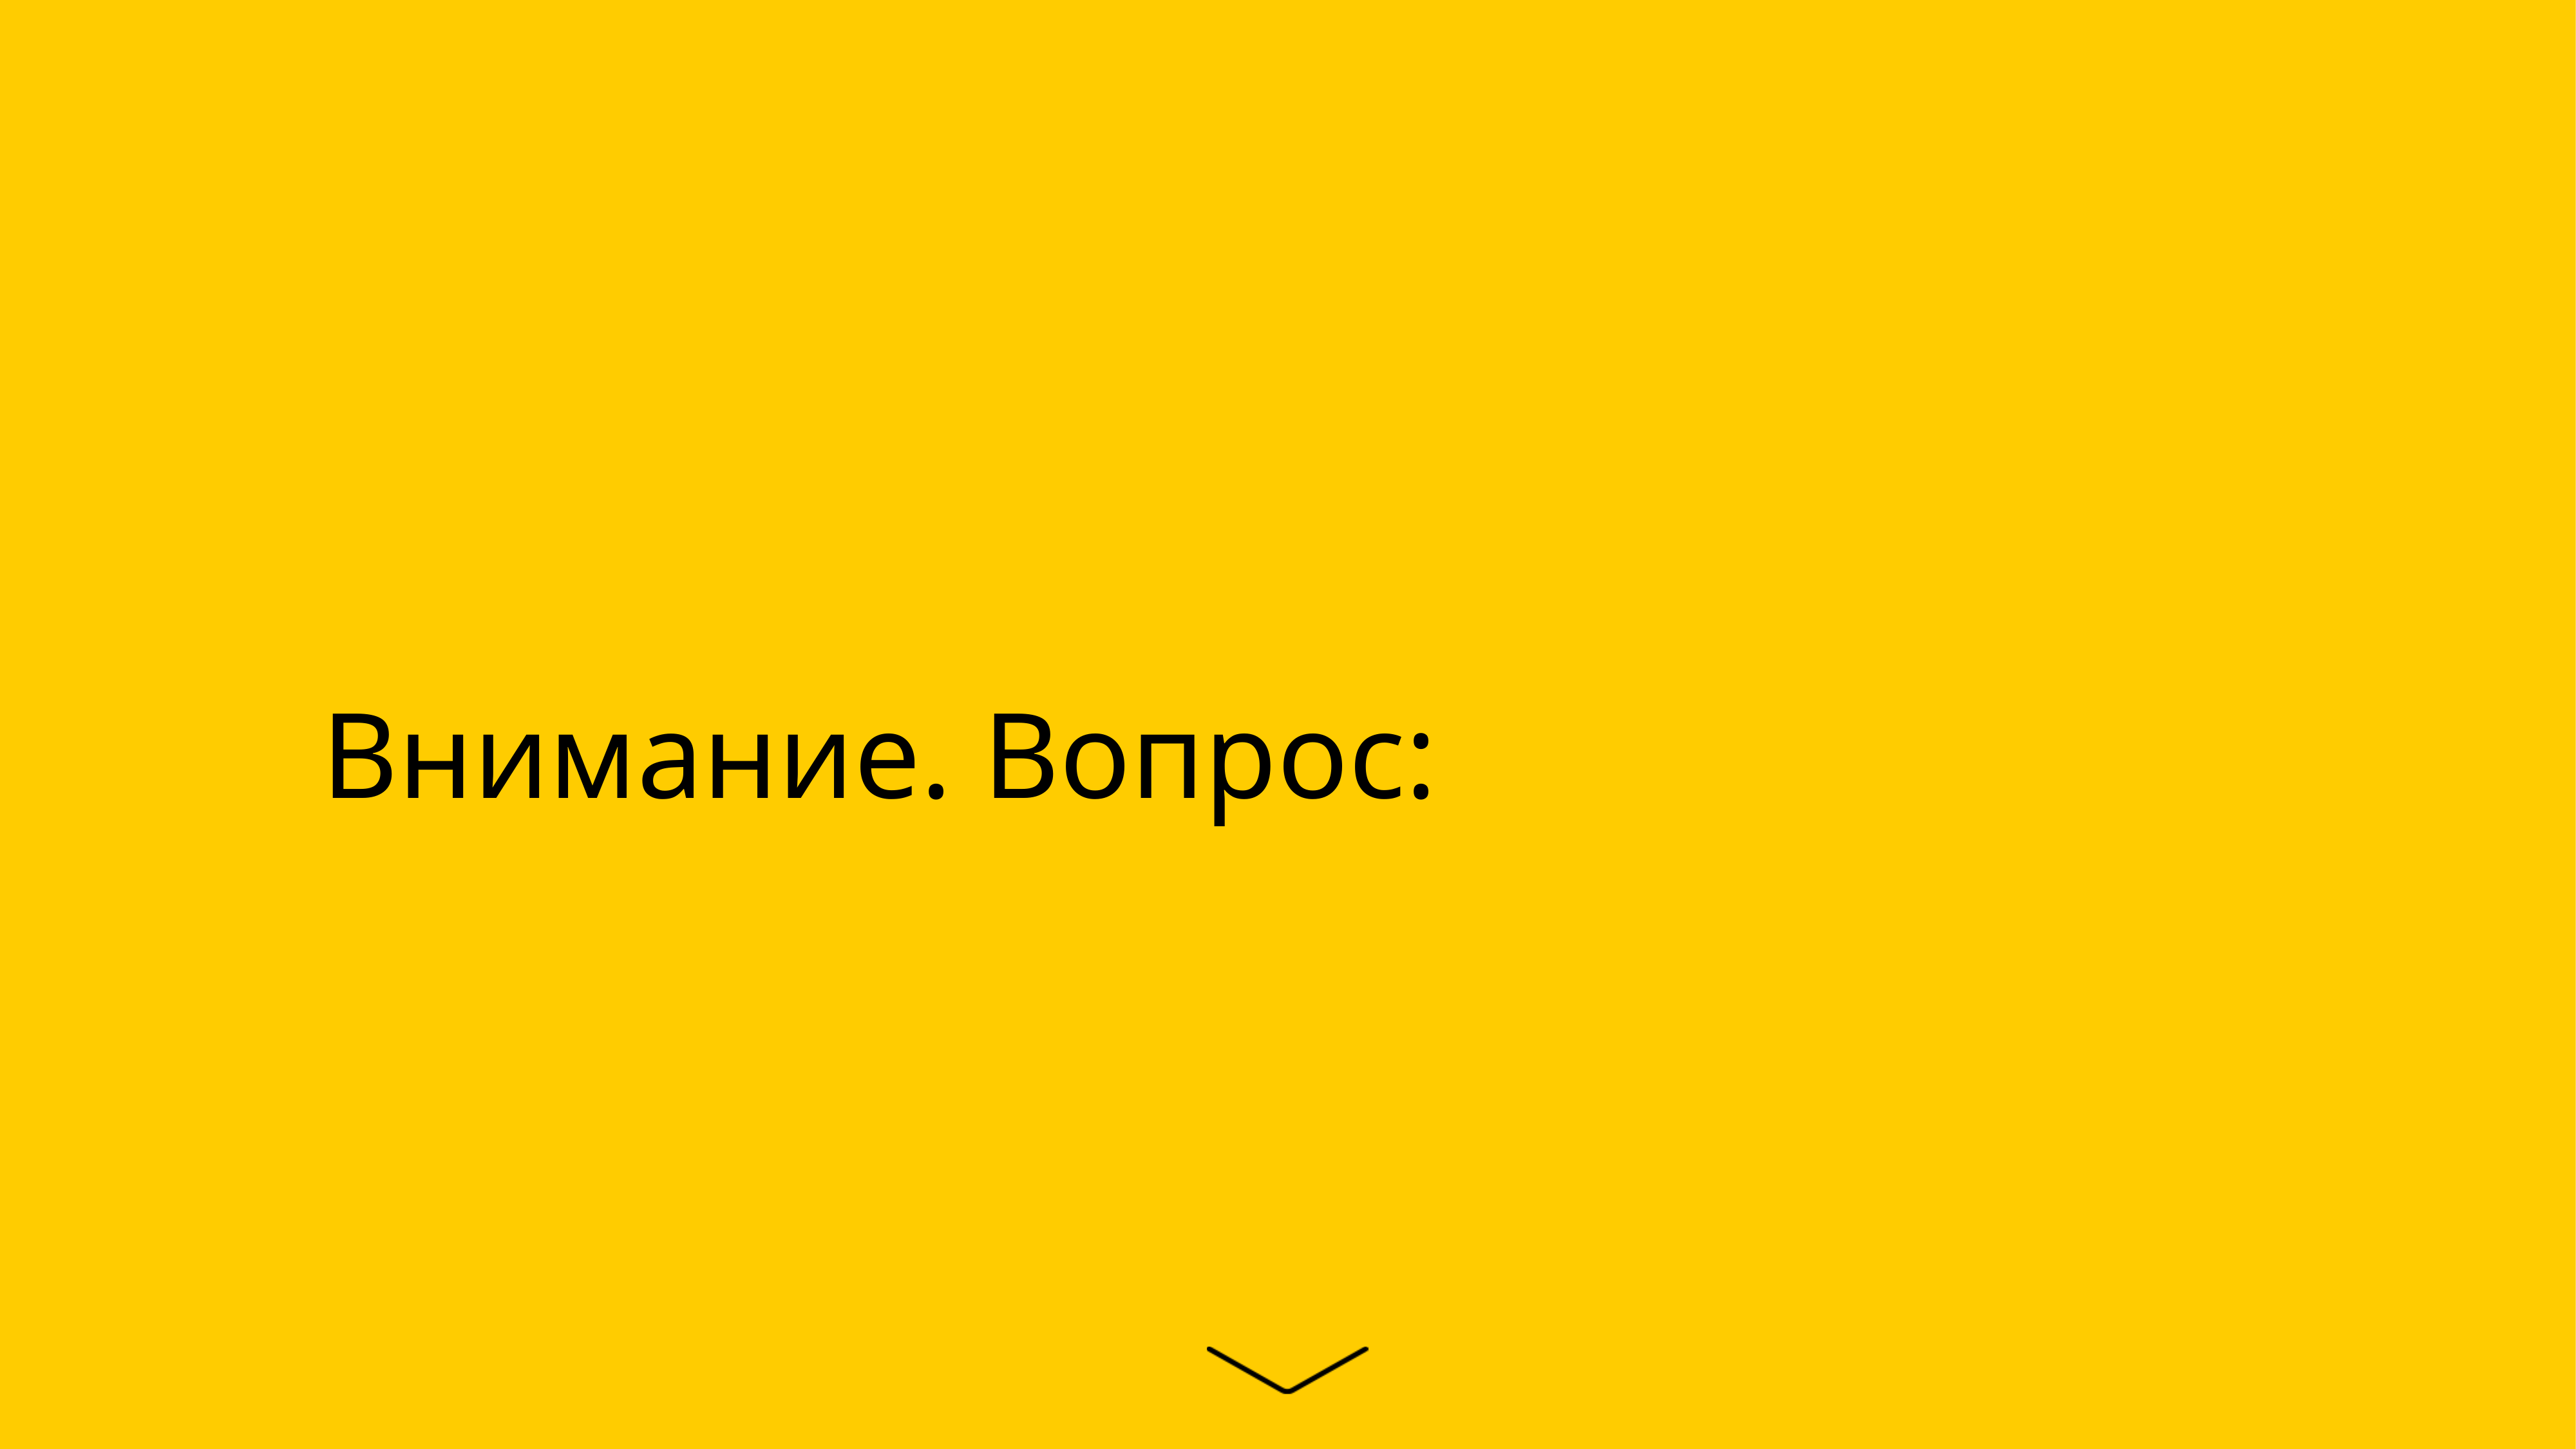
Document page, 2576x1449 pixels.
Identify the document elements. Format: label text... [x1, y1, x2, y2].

title Внимание. Вопрос: [321, 429, 2253, 1074]
picture [1207, 1347, 1368, 1396]
